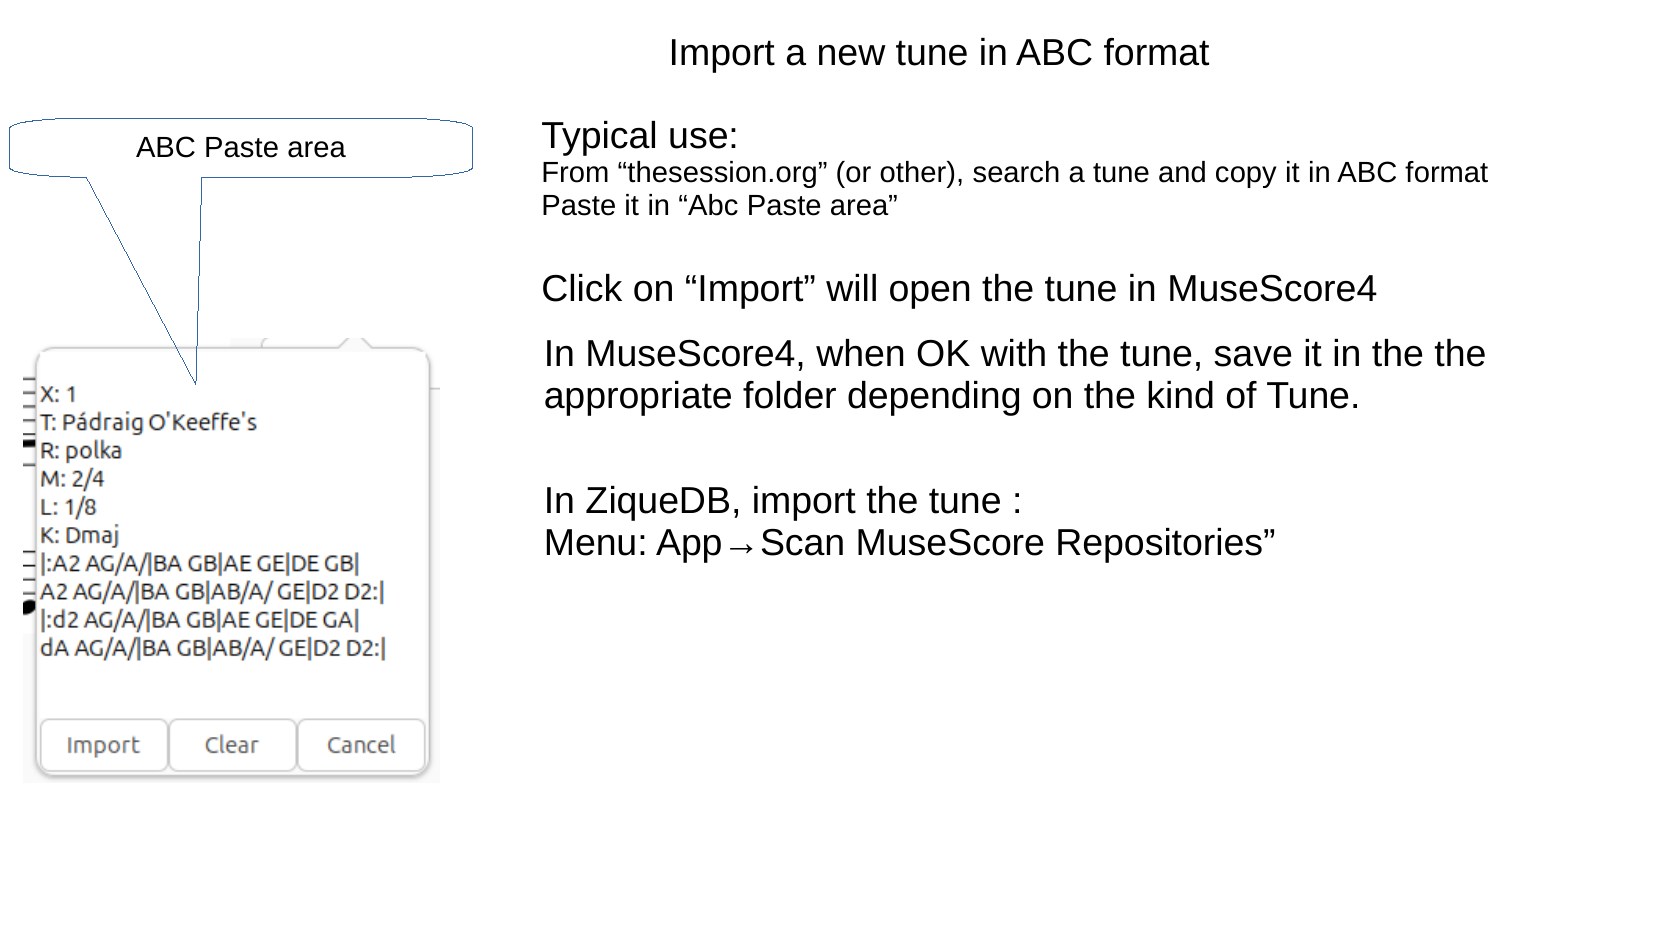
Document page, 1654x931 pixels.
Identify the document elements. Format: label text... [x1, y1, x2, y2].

text_box Import a new tune in ABC format [654, 24, 1226, 81]
picture [23, 338, 440, 783]
text_box In MuseScore4, when OK with the tune, save it in the the appropriate folder depending on the kind of Tune. [529, 324, 1565, 471]
text_box Typical use: From “thesession.org” (or other), search a tune and copy it in ABC format Paste it in “Abc Paste area” [526, 106, 1503, 230]
text_box ABC Paste area [9, 118, 473, 385]
text_box In ZiqueDB, import the tune : Menu: App→Scan MuseScore Repositories” [529, 472, 1565, 591]
text_box Click on “Import” will open the tune in MuseScore4 [526, 260, 1395, 318]
